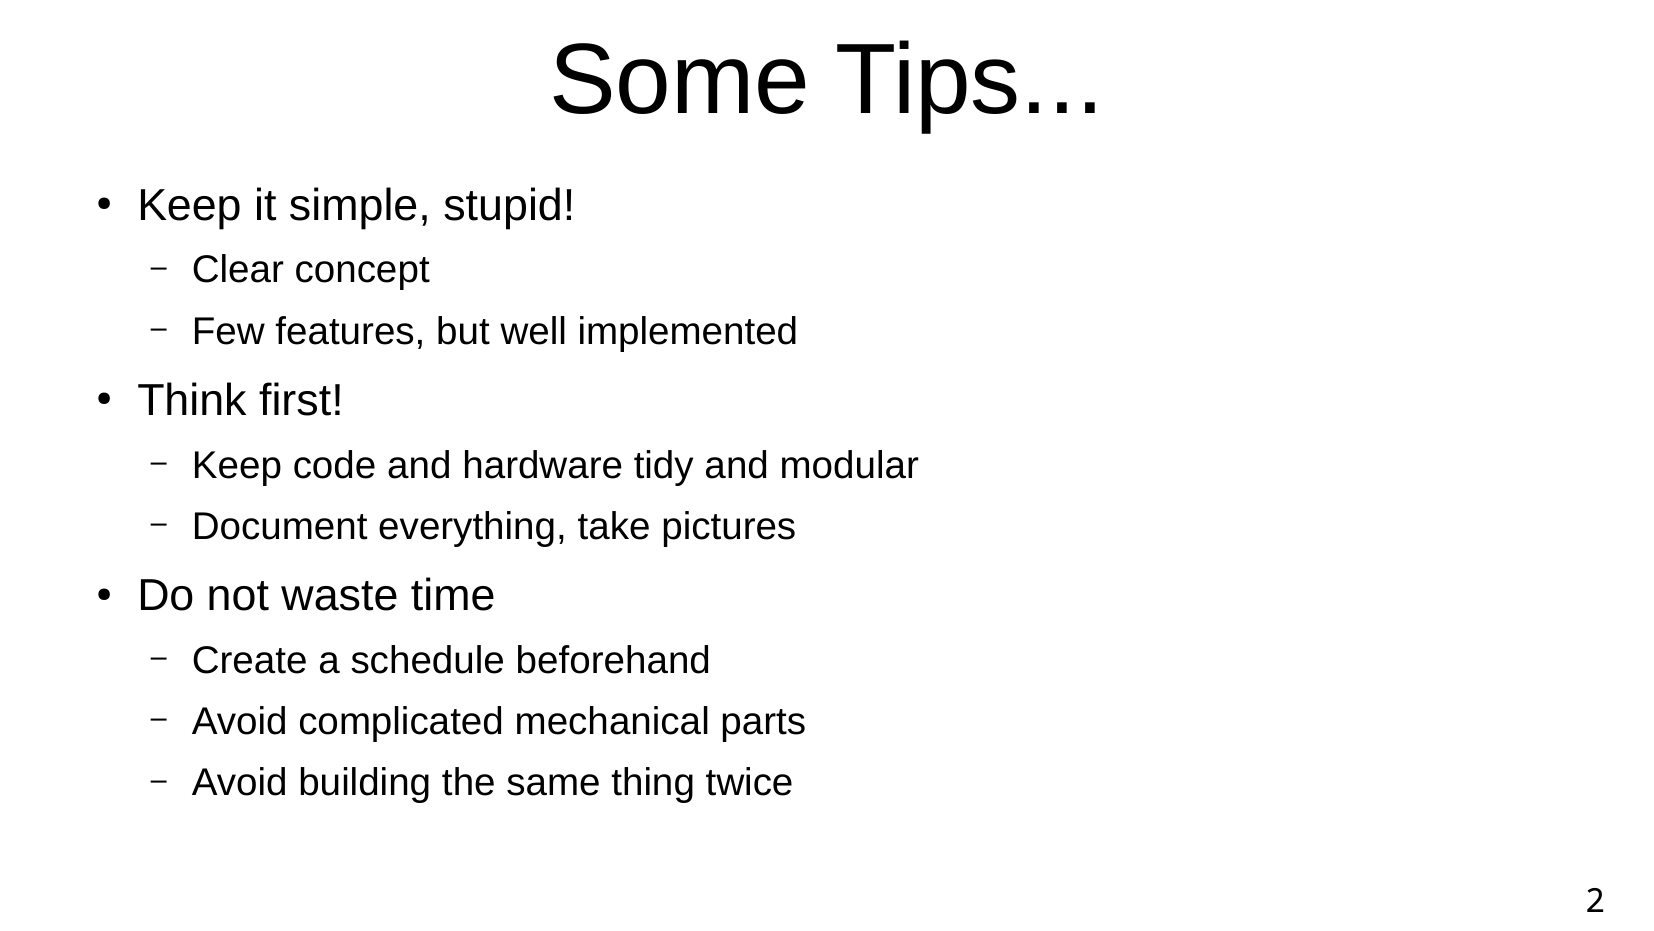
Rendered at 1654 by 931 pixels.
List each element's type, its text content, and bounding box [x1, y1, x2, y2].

list Keep it simple, stupid! Clear concept Few features, but well implemented Think first! Keep code and hardware tidy and modular Document everything, take pictures Do not waste time Create a schedule beforehand Avoid complicated mechanical parts Avoid building the same thing twice [82, 180, 1571, 811]
title Some Tips... [82, 1, 1571, 157]
